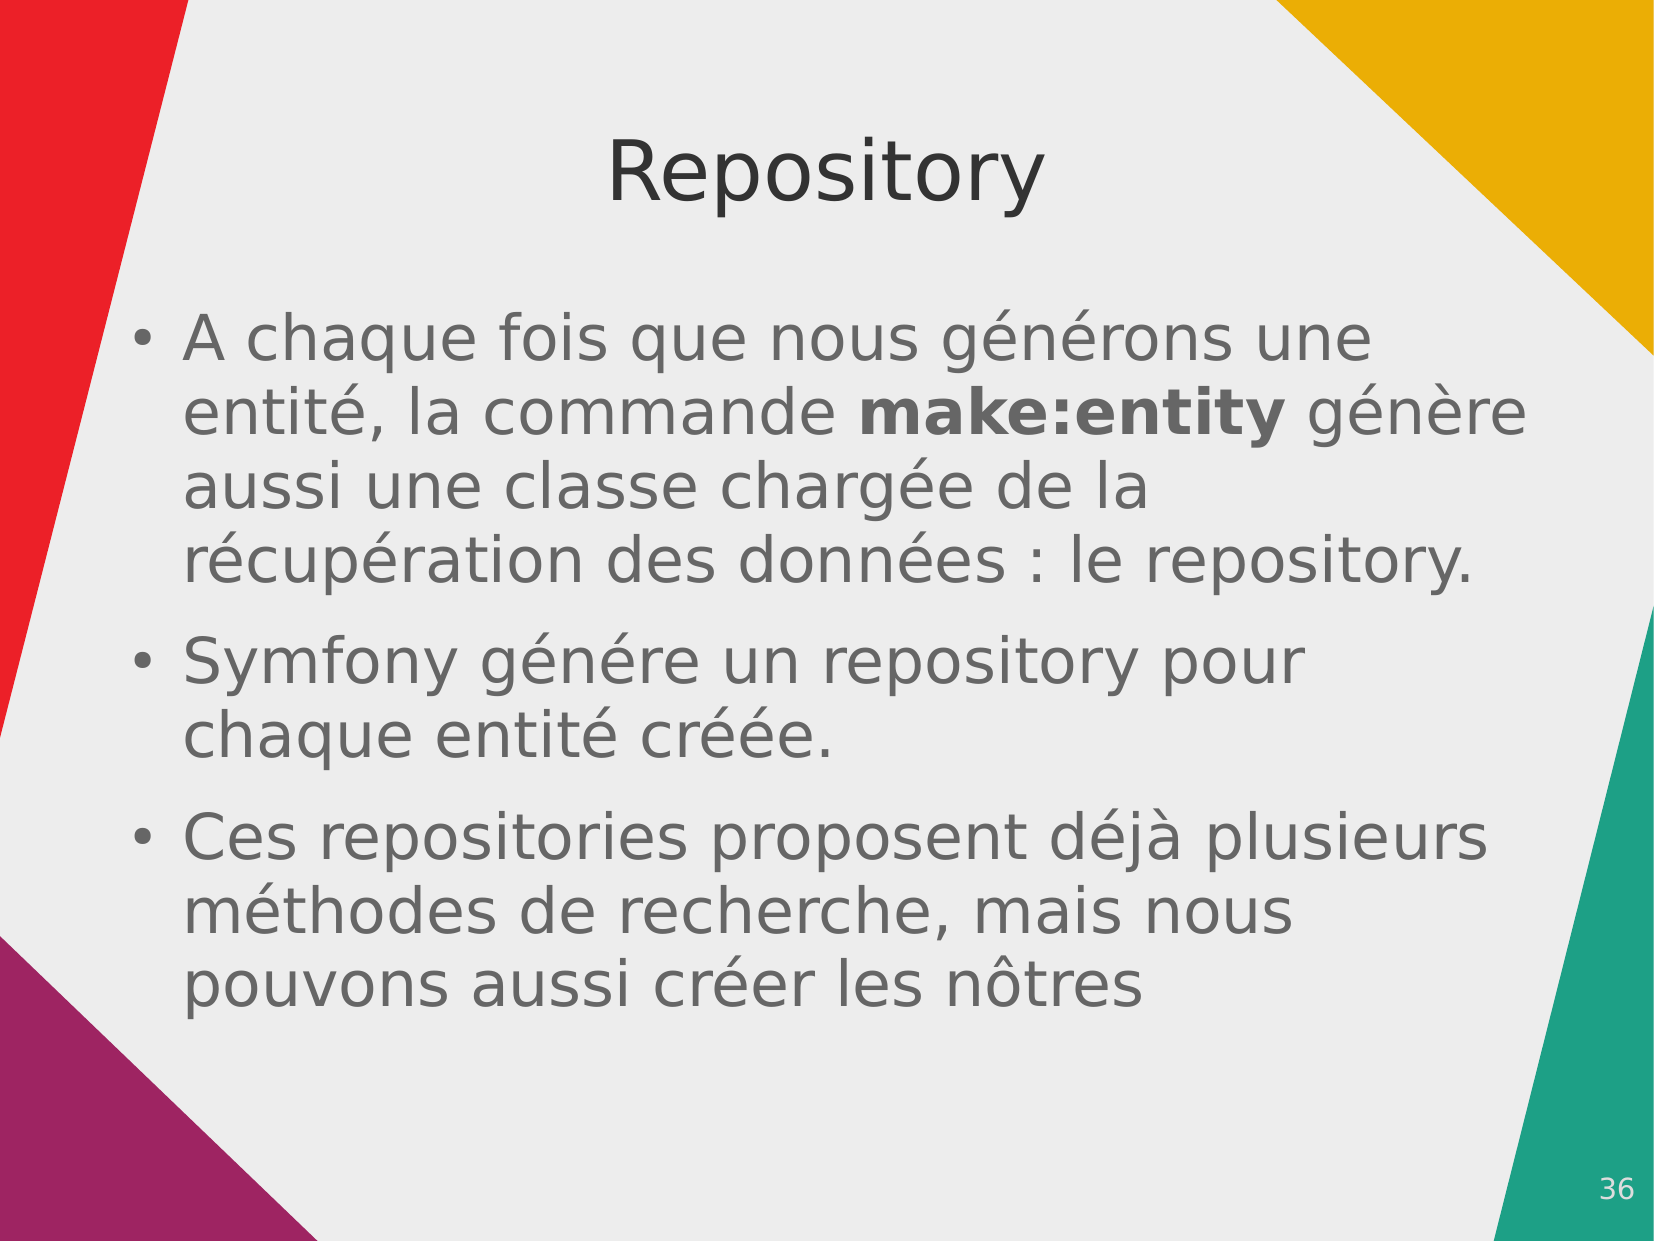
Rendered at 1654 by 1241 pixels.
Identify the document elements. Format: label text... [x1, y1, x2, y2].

title Repository [114, 73, 1539, 271]
list A chaque fois que nous générons une entité, la commande make:entity génère aussi une classe chargée de la récupération des données : le repository. Symfony génére un repository pour chaque entité créée. Ces repositories proposent déjà plusieurs méthodes de recherche, mais nous pouvons aussi créer les nôtres [114, 302, 1539, 1033]
